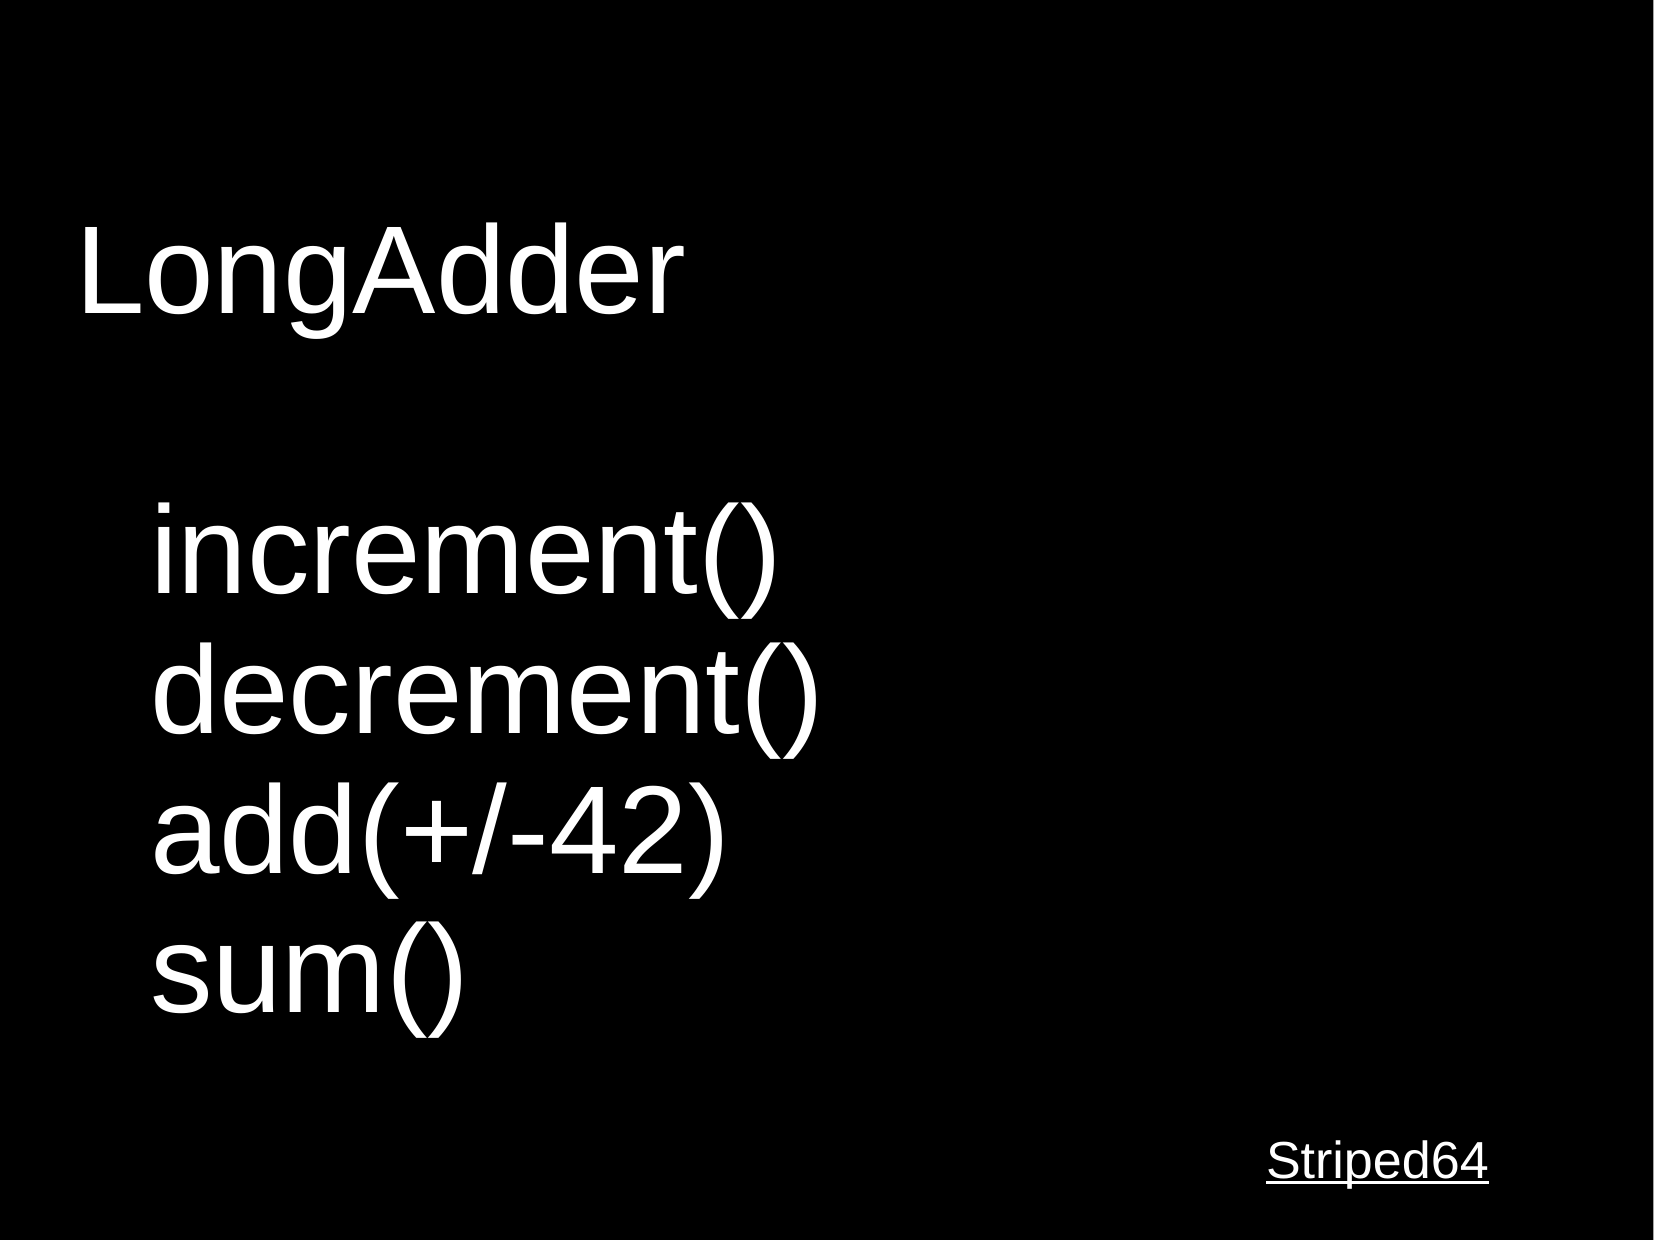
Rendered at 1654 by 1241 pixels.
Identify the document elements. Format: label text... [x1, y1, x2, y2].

text_box Striped64 [1100, 1080, 1654, 1241]
text_box LongAdder increment() decrement() add(+/-42) sum() [0, 0, 1654, 1241]
